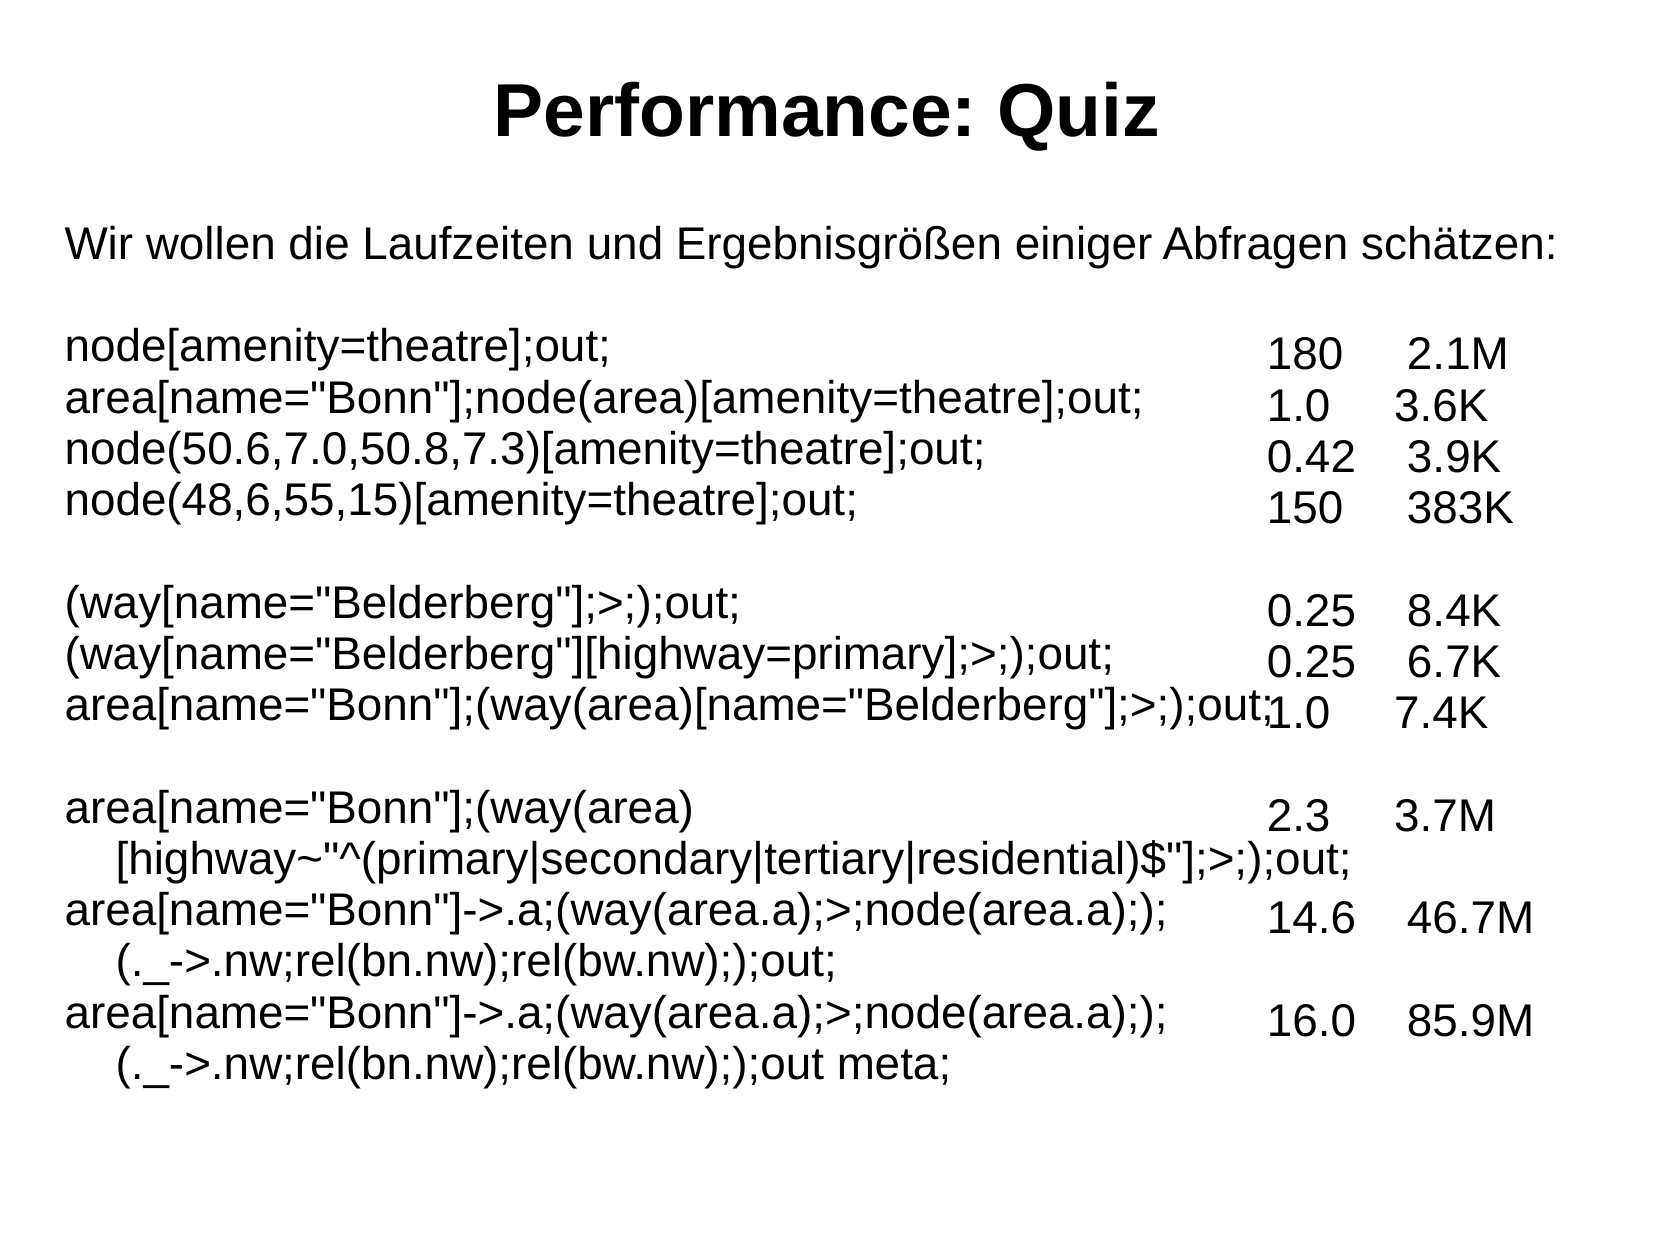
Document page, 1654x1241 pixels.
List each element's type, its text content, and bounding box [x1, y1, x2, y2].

text_box 180 2.1M 1.0 3.6K 0.42 3.9K 150 383K 0.25 8.4K 0.25 6.7K 1.0 7.4K 2.3 3.7M 14.6 46.7M 16.0 85.9M [1252, 218, 1616, 1134]
text_box Performance: Quiz [478, 61, 1175, 160]
text_box Wir wollen die Laufzeiten und Ergebnisgrößen einiger Abfragen schätzen: node[amenity=theatre];out; area[name="Bonn"];node(area)[amenity=theatre];out; node(50.6,7.0,50.8,7.3)[amenity=theatre];out; node(48,6,55,15)[amenity=theatre];out; (way[name="Belderberg"];>;);out; (way[name="Belderberg"][highway=primary];>;);out; area[name="Bonn"];(way(area)[name="Belderberg"];>;);out; area[name="Bonn"];(way(area) [highway~"^(primary|secondary|tertiary|residential)$"];>;);out; area[name="Bonn"]->.a;(way(area.a);>;node(area.a);); (._->.nw;rel(bn.nw);rel(bw.nw););out; area[name="Bonn"]->.a;(way(area.a);>;node(area.a);); (._->.nw;rel(bn.nw);rel(bw.nw););out meta; [49, 210, 1654, 1097]
